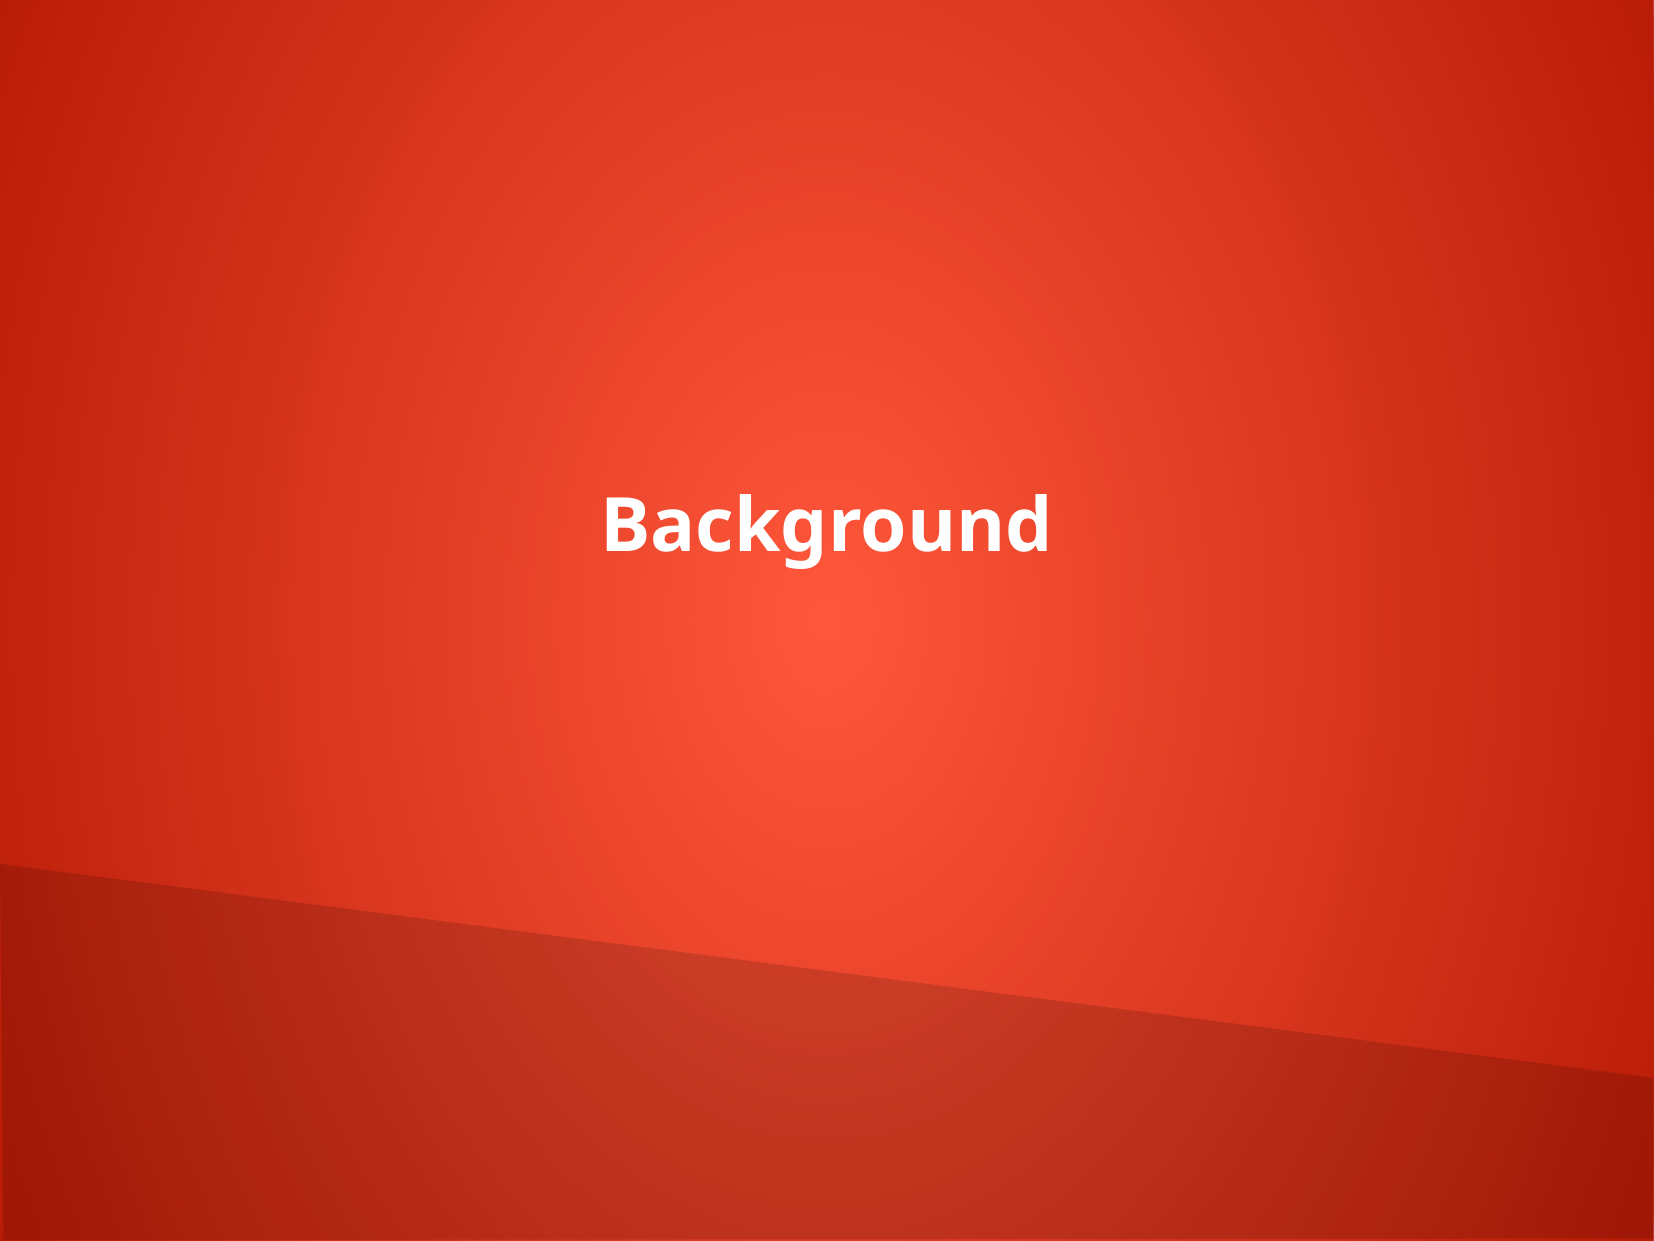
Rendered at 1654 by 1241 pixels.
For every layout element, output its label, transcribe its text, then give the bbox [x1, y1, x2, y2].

subtitle Background [82, 47, 1571, 997]
